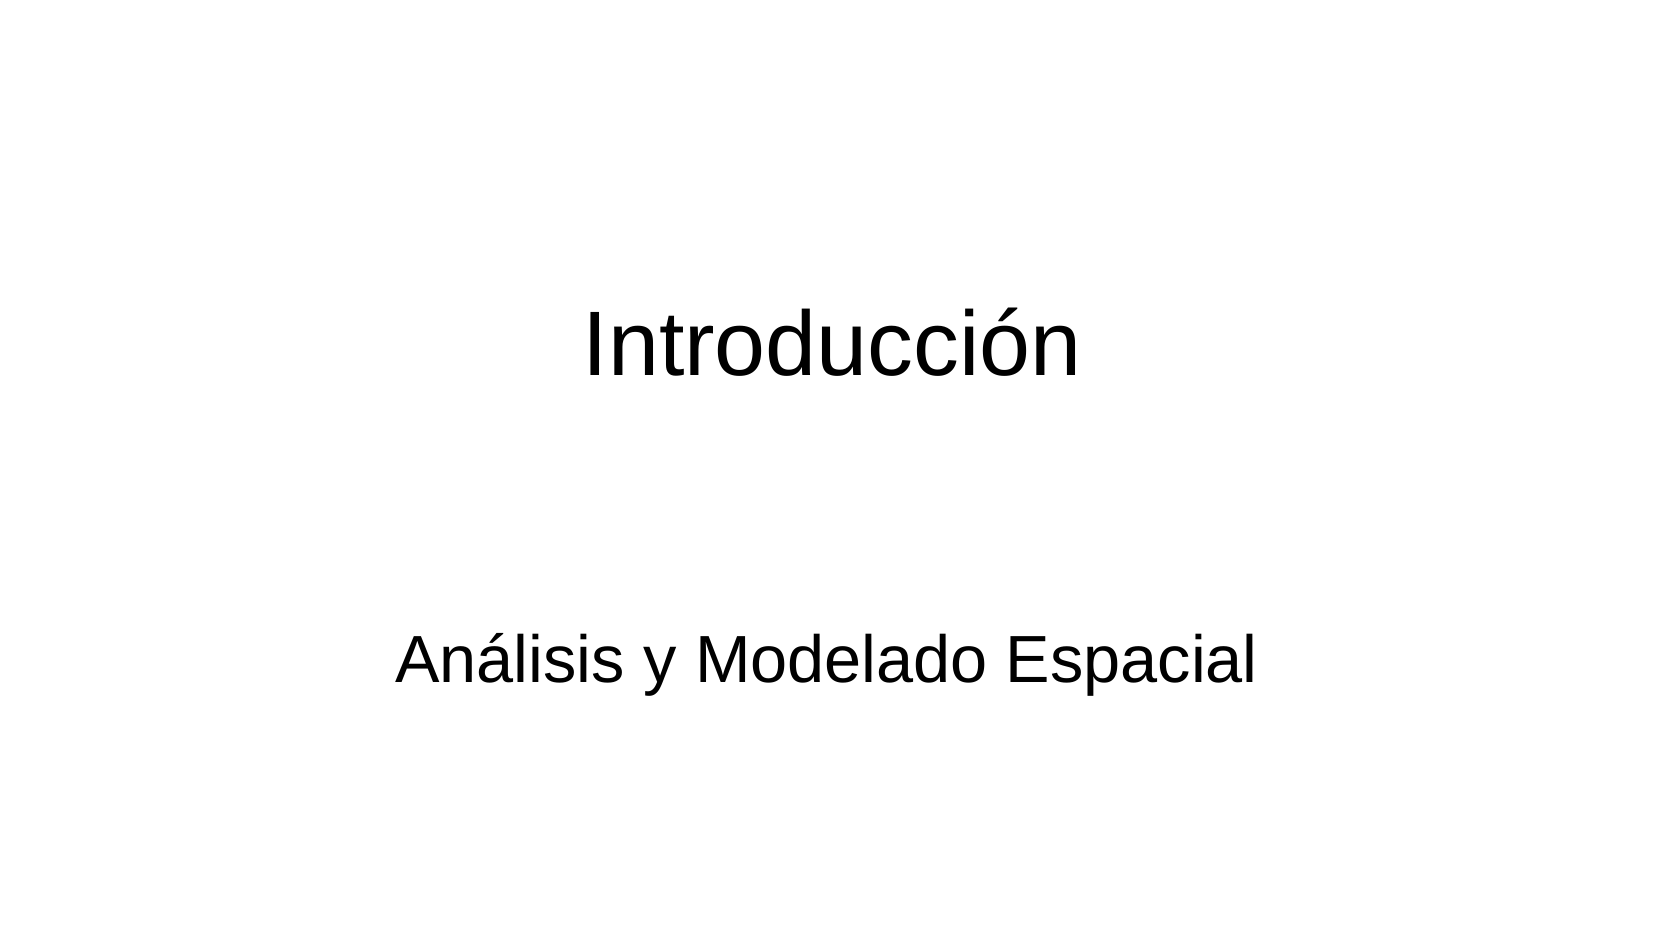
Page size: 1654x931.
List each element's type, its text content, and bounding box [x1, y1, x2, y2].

title Introducción [88, 265, 1577, 422]
subtitle Análisis y Modelado Espacial [82, 561, 1571, 758]
